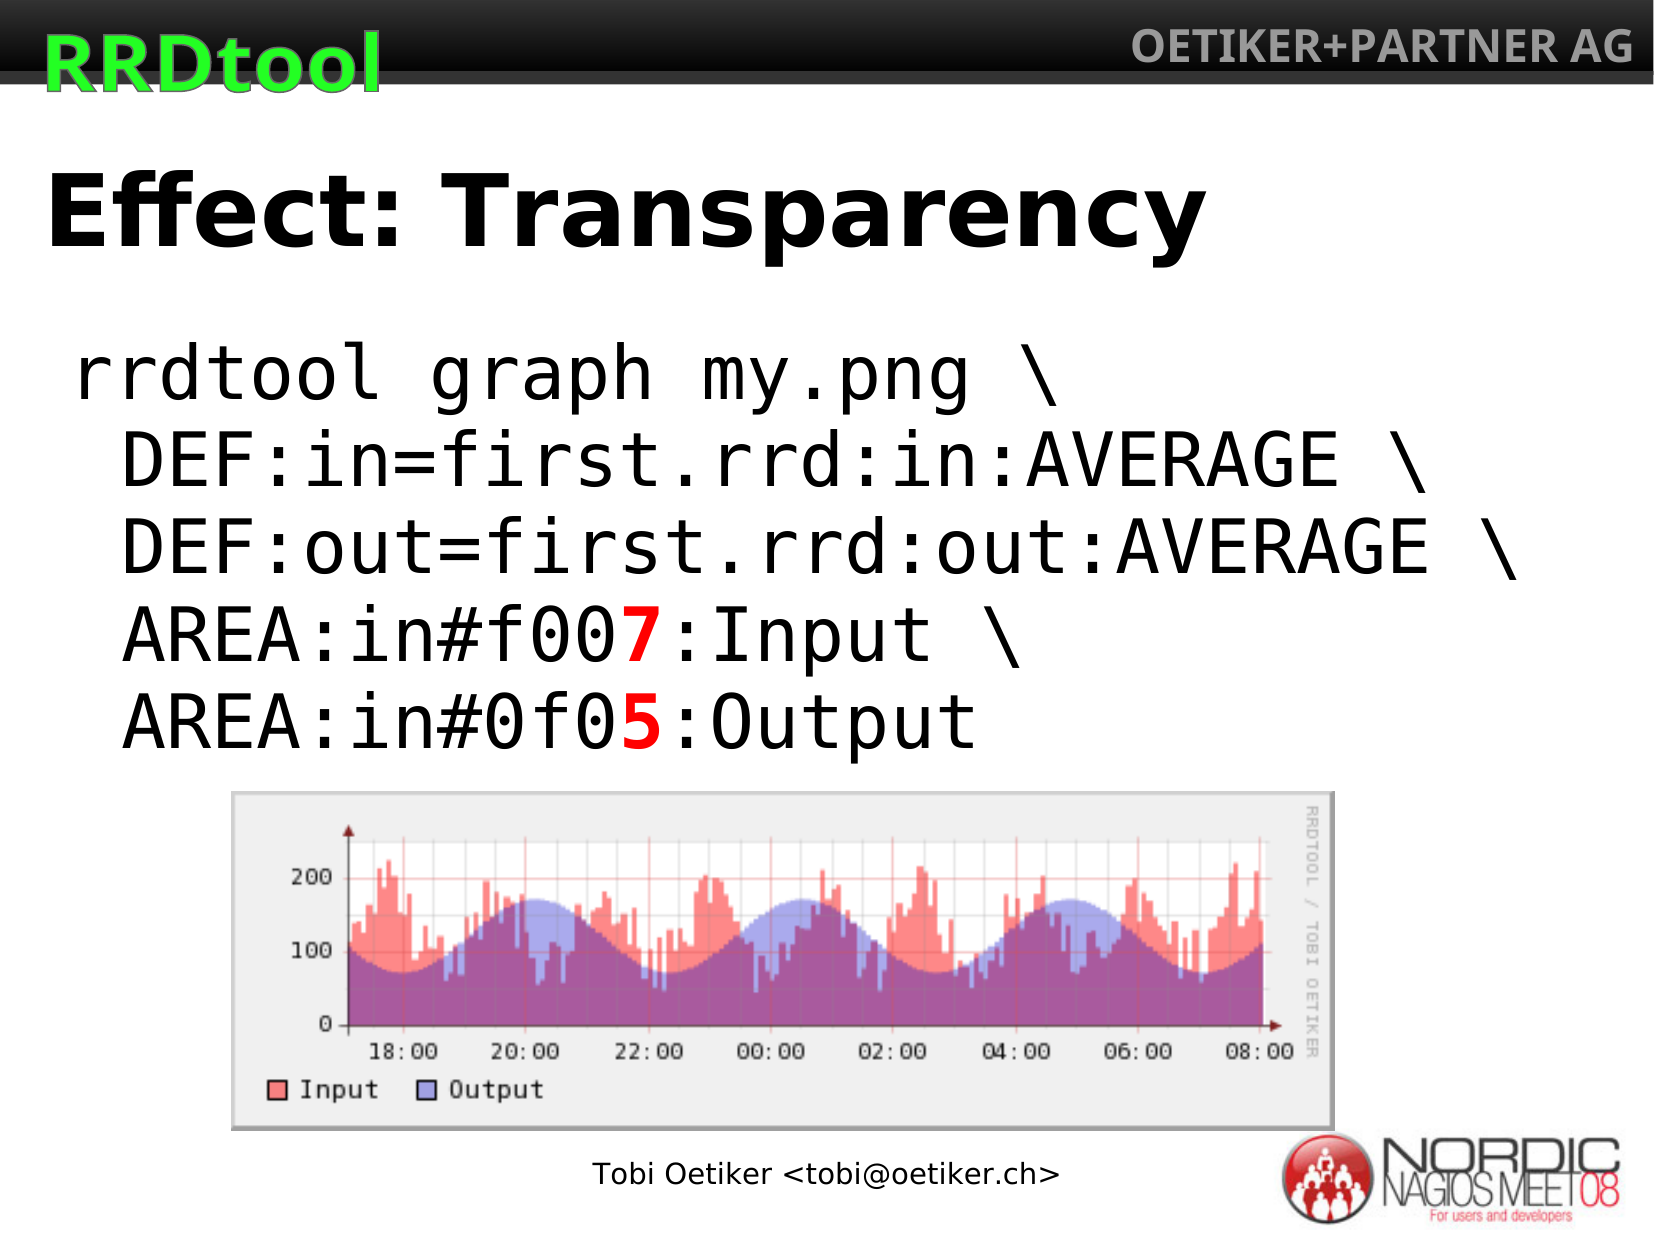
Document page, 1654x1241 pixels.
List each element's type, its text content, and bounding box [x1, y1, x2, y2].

list rrdtool graph my.png \ DEF:in=first.rrd:in:AVERAGE \ DEF:out=first.rrd:out:AVERAGE \ AREA:in#f007:Input \ AREA:in#0f05:Output [50, 329, 1571, 1099]
title Effect: Transparency [43, 137, 1582, 287]
picture [231, 791, 1654, 1241]
